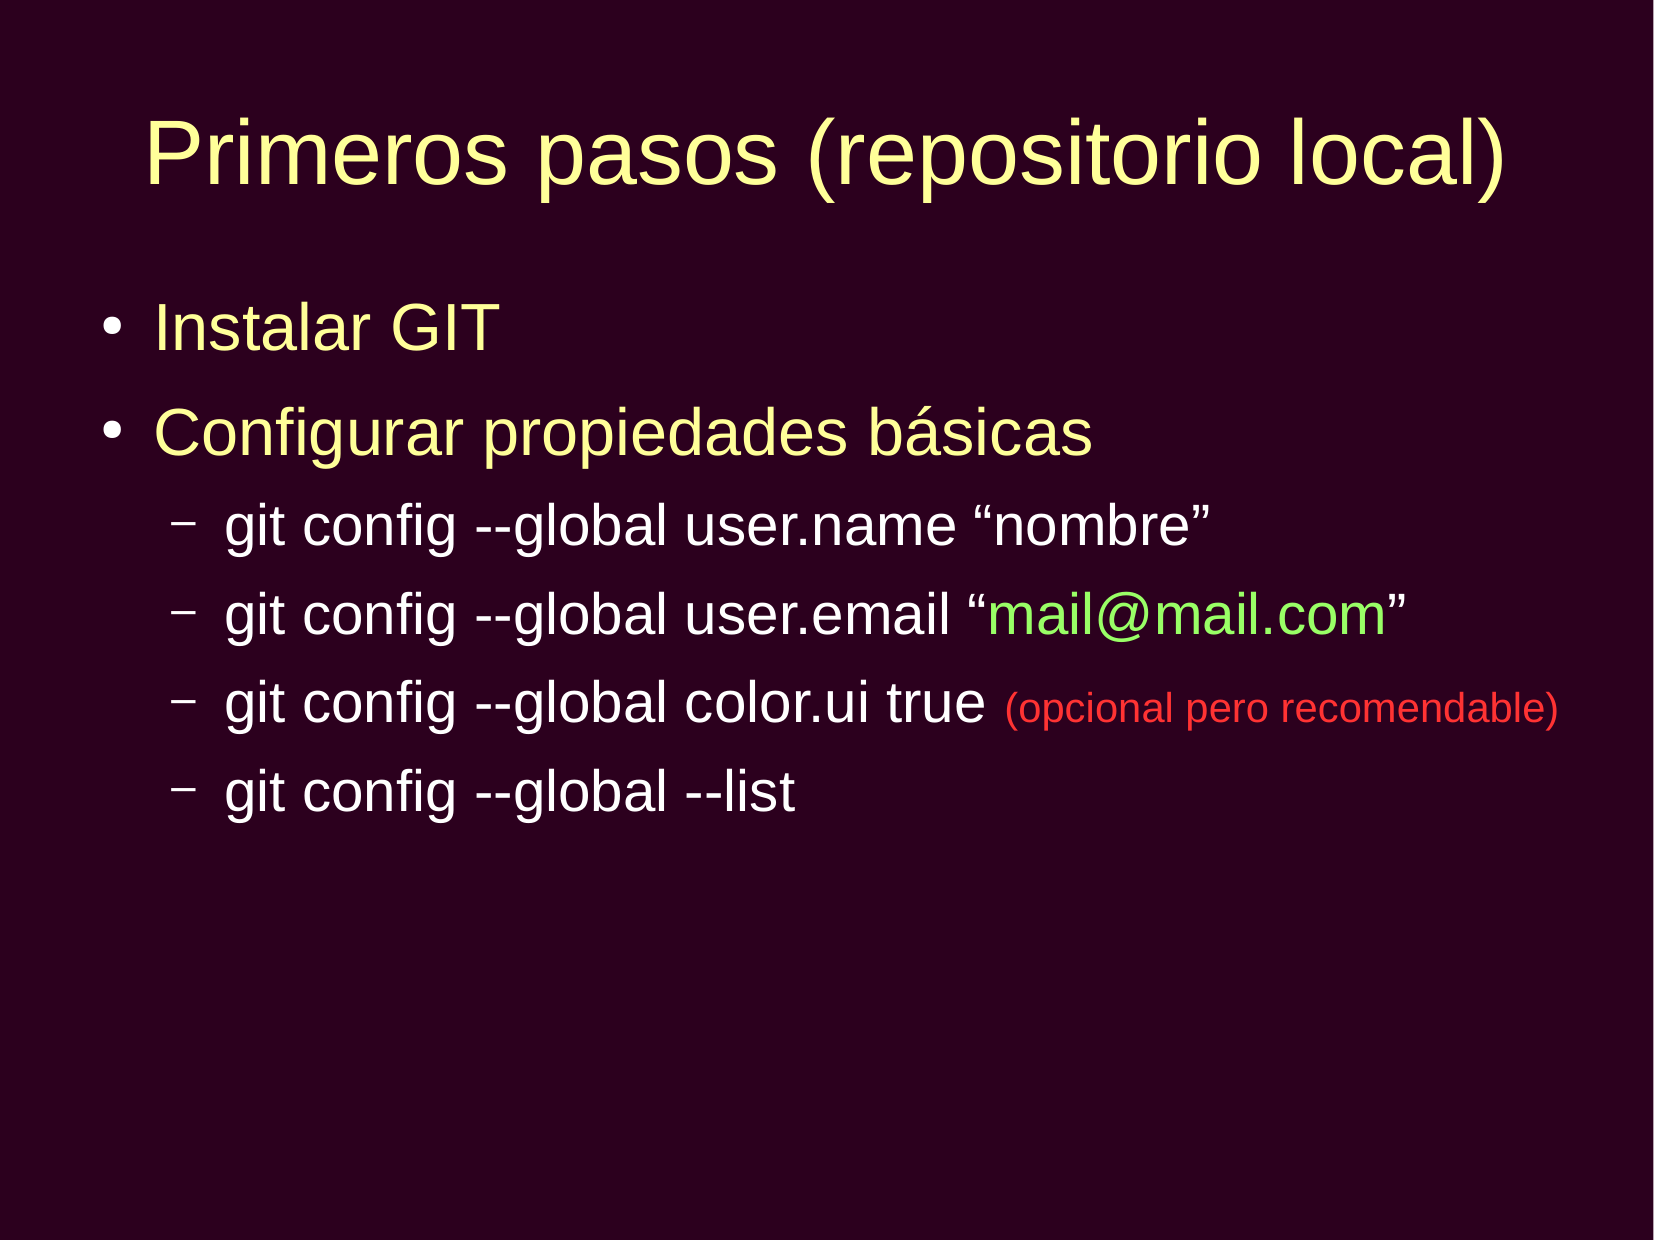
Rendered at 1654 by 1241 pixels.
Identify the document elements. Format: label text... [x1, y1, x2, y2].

title Primeros pasos (repositorio local) [82, 49, 1571, 257]
list Instalar GIT Configurar propiedades básicas git config --global user.name “nombre” git config --global user.email “mail@mail.com” git config --global color.ui true (opcional pero recomendable) git config --global --list [82, 290, 1571, 1010]
